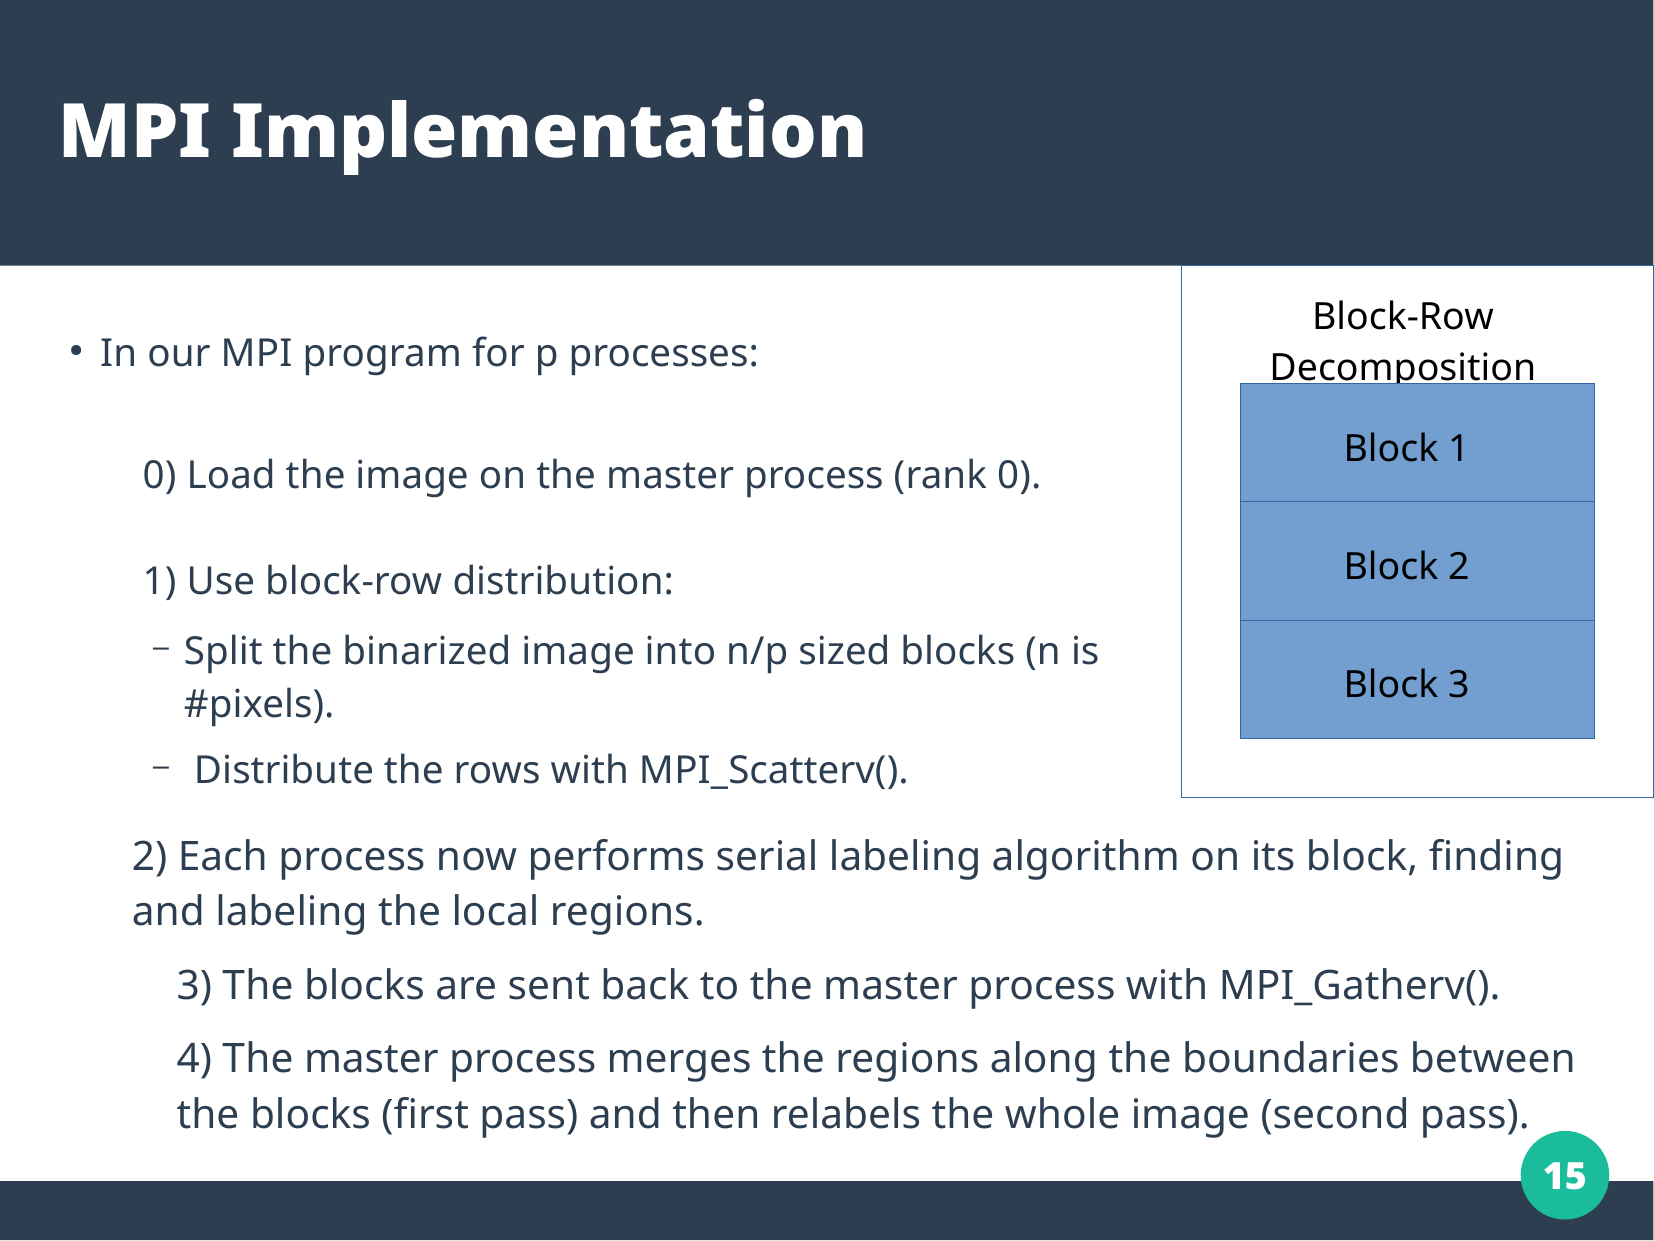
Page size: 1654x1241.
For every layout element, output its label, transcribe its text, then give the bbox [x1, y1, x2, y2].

text_box Block-Row Decomposition [1254, 281, 1565, 383]
text_box Block 1 [1328, 414, 1496, 473]
text_box [1181, 265, 1654, 798]
list 2) Each process now performs serial labeling algorithm on its block, finding and labeling the local regions. 3) The blocks are sent back to the master process with MPI_Gatherv(). 4) The master process merges the regions along the boundaries between the blocks (first pass) and then relabels the whole image (second pass). [88, 826, 1595, 1152]
text_box Block 3 [1328, 650, 1496, 709]
title MPI Implementation [59, 49, 1595, 207]
text_box Block 2 [1328, 532, 1496, 591]
list In our MPI program for p processes: 0) Load the image on the master process (rank 0). 1) Use block-row distribution: Split the binarized image into n/p sized blocks (n is #pixels). Distribute the rows with MPI_Scatterv(). [59, 324, 1152, 798]
